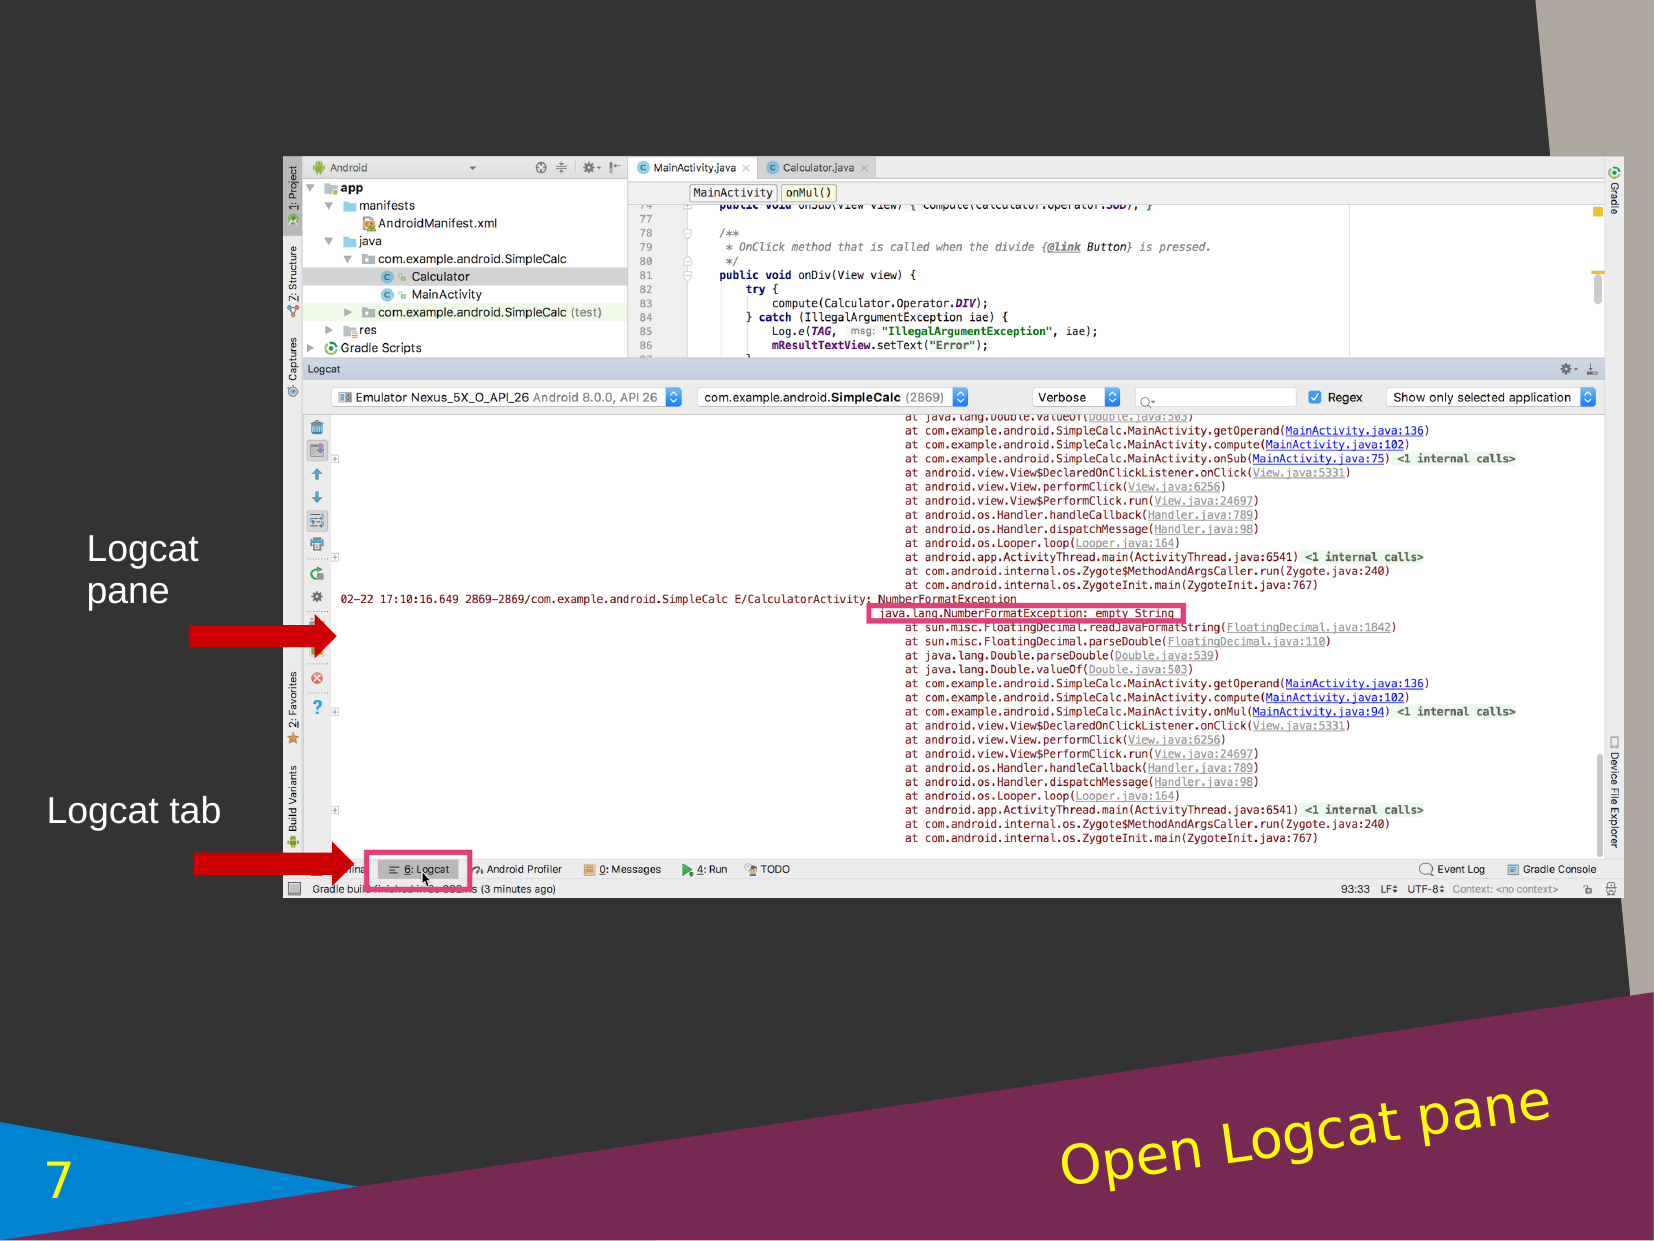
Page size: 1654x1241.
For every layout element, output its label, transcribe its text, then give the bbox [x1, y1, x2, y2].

title Open Logcat pane [956, 995, 1654, 1241]
picture [283, 156, 1624, 898]
text_box Logcat tab [31, 781, 237, 839]
text_box [194, 841, 355, 886]
text_box [188, 614, 337, 659]
text_box Logcat pane [71, 519, 249, 619]
